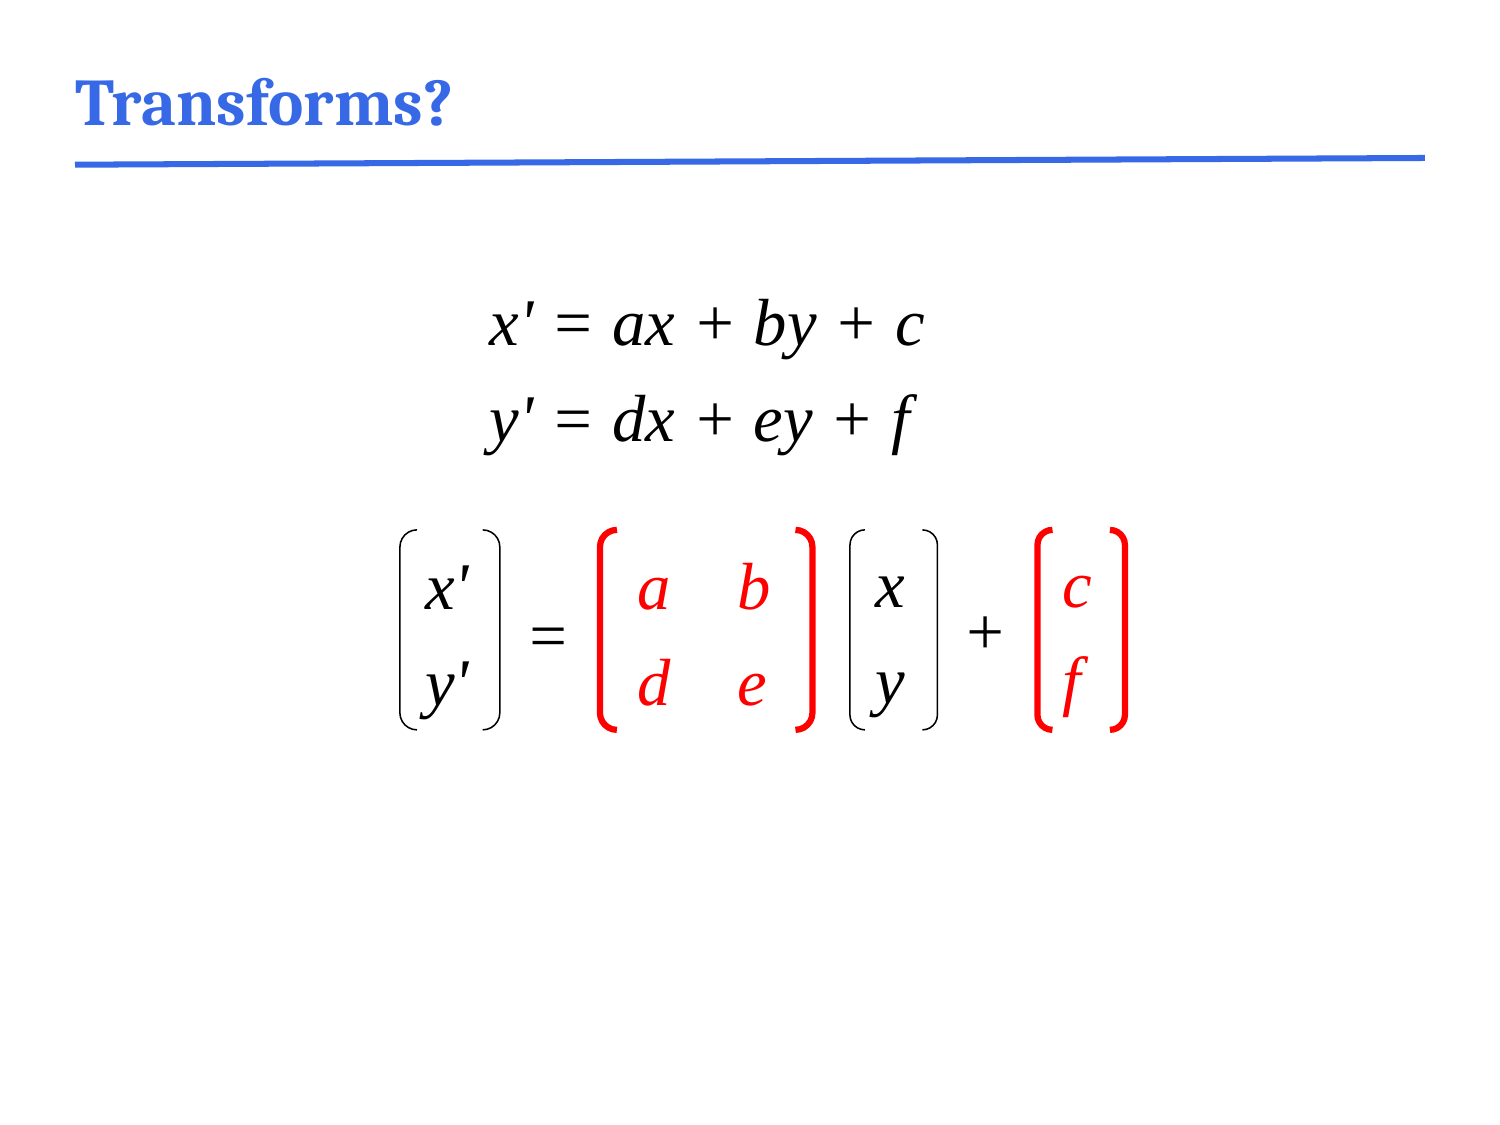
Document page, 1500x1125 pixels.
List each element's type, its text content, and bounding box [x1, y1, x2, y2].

text_box x' y' [425, 542, 488, 719]
text_box + [962, 587, 1013, 668]
text_box x y [875, 541, 936, 718]
text_box c f [1062, 541, 1100, 718]
text_box = [524, 592, 575, 673]
text_box a b d e [637, 542, 775, 719]
text_box x' = ax + by + c y' = dx + ey + f [490, 278, 940, 456]
title Transforms? [75, 9, 1351, 198]
